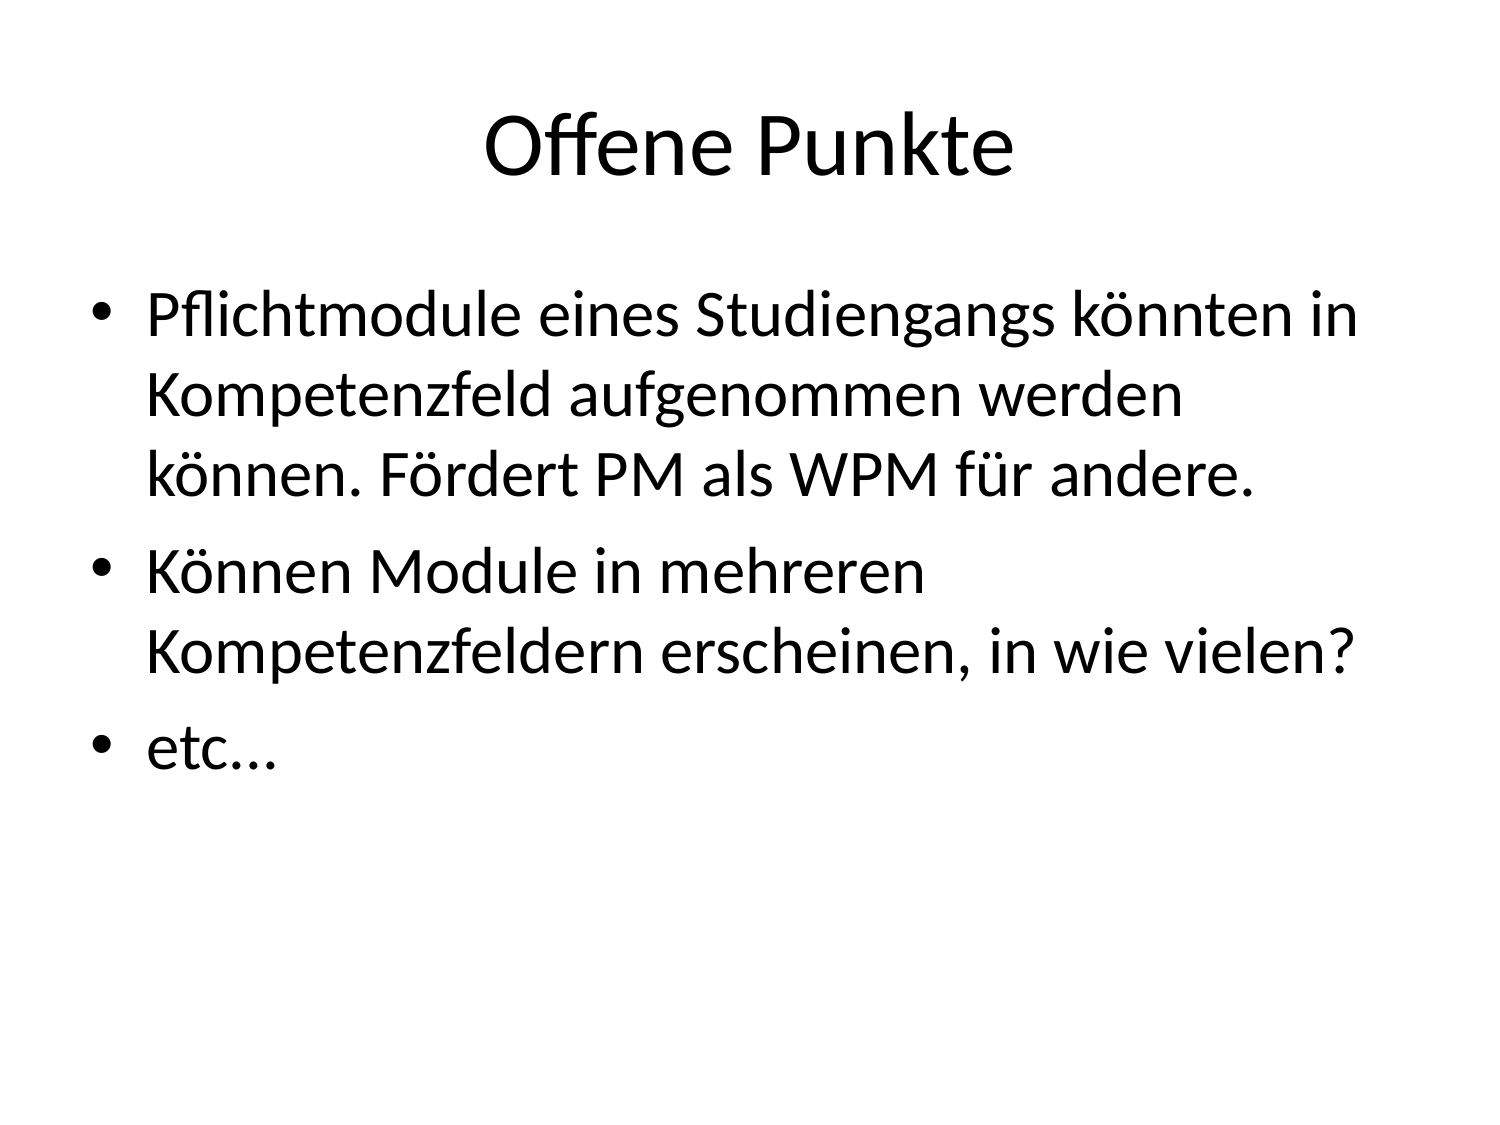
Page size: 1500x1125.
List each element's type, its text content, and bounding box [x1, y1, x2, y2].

title Offene Punkte [75, 45, 1426, 233]
list Pflichtmodule eines Studiengangs könnten in Kompetenzfeld aufgenommen werden können. Fördert PM als WPM für andere. Können Module in mehreren Kompetenzfeldern erscheinen, in wie vielen? etc... [75, 262, 1426, 1005]
